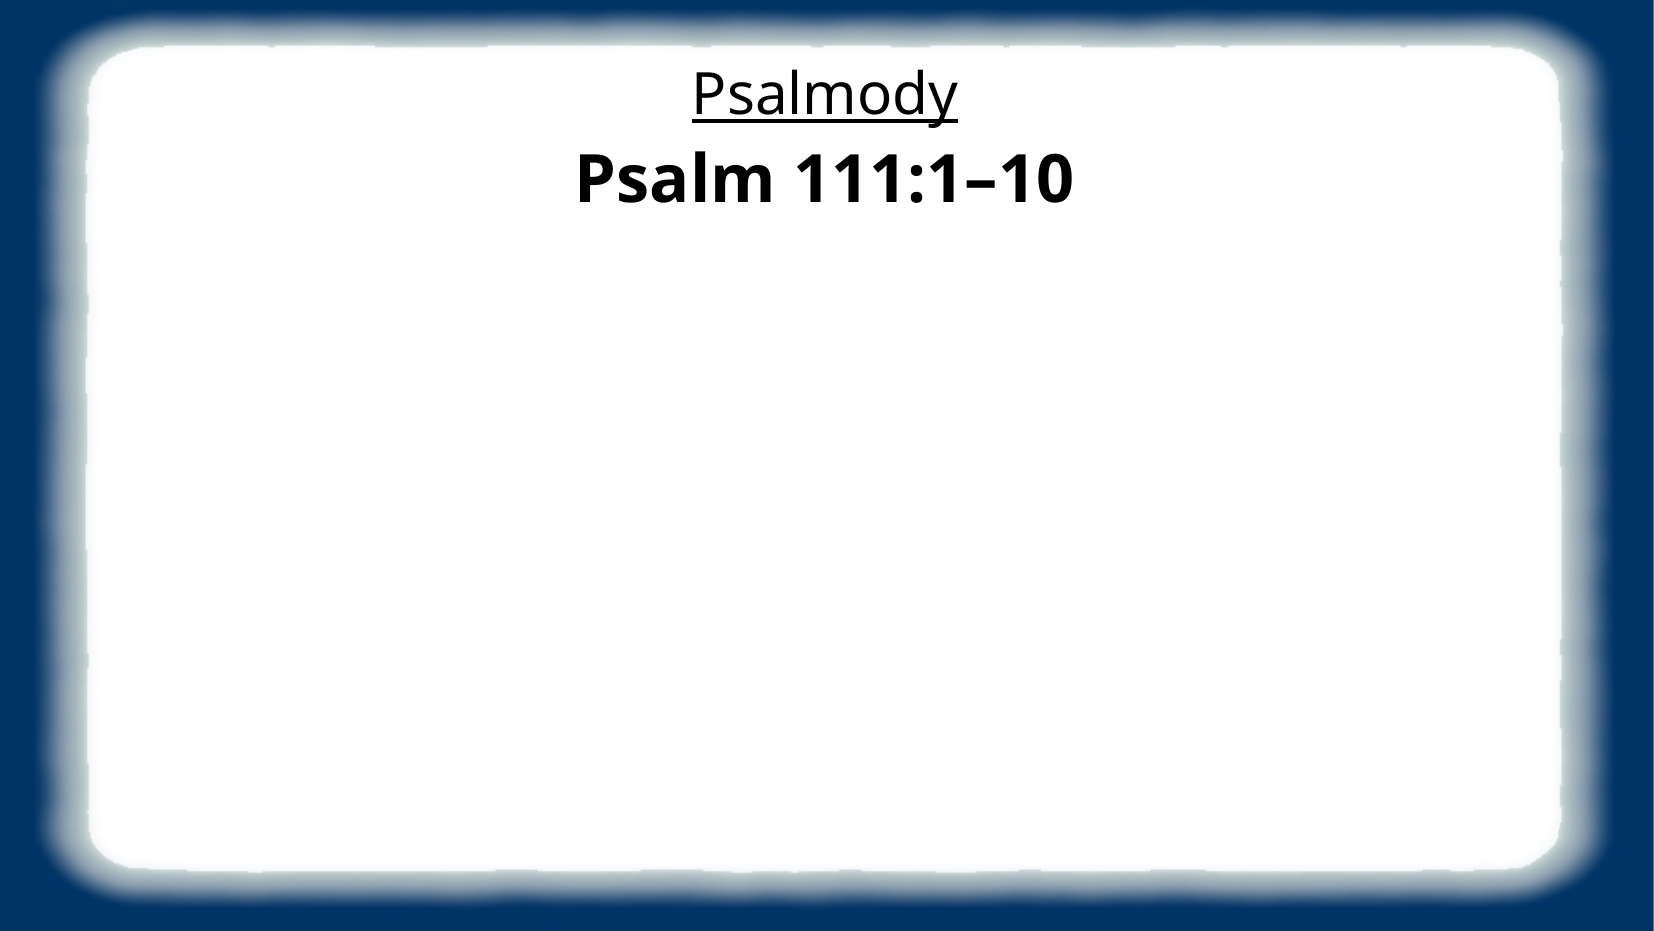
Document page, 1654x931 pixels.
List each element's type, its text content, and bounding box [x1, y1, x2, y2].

text_box Psalmody Psalm 111:1–10 [75, 45, 1576, 226]
picture [0, 0, 1654, 931]
